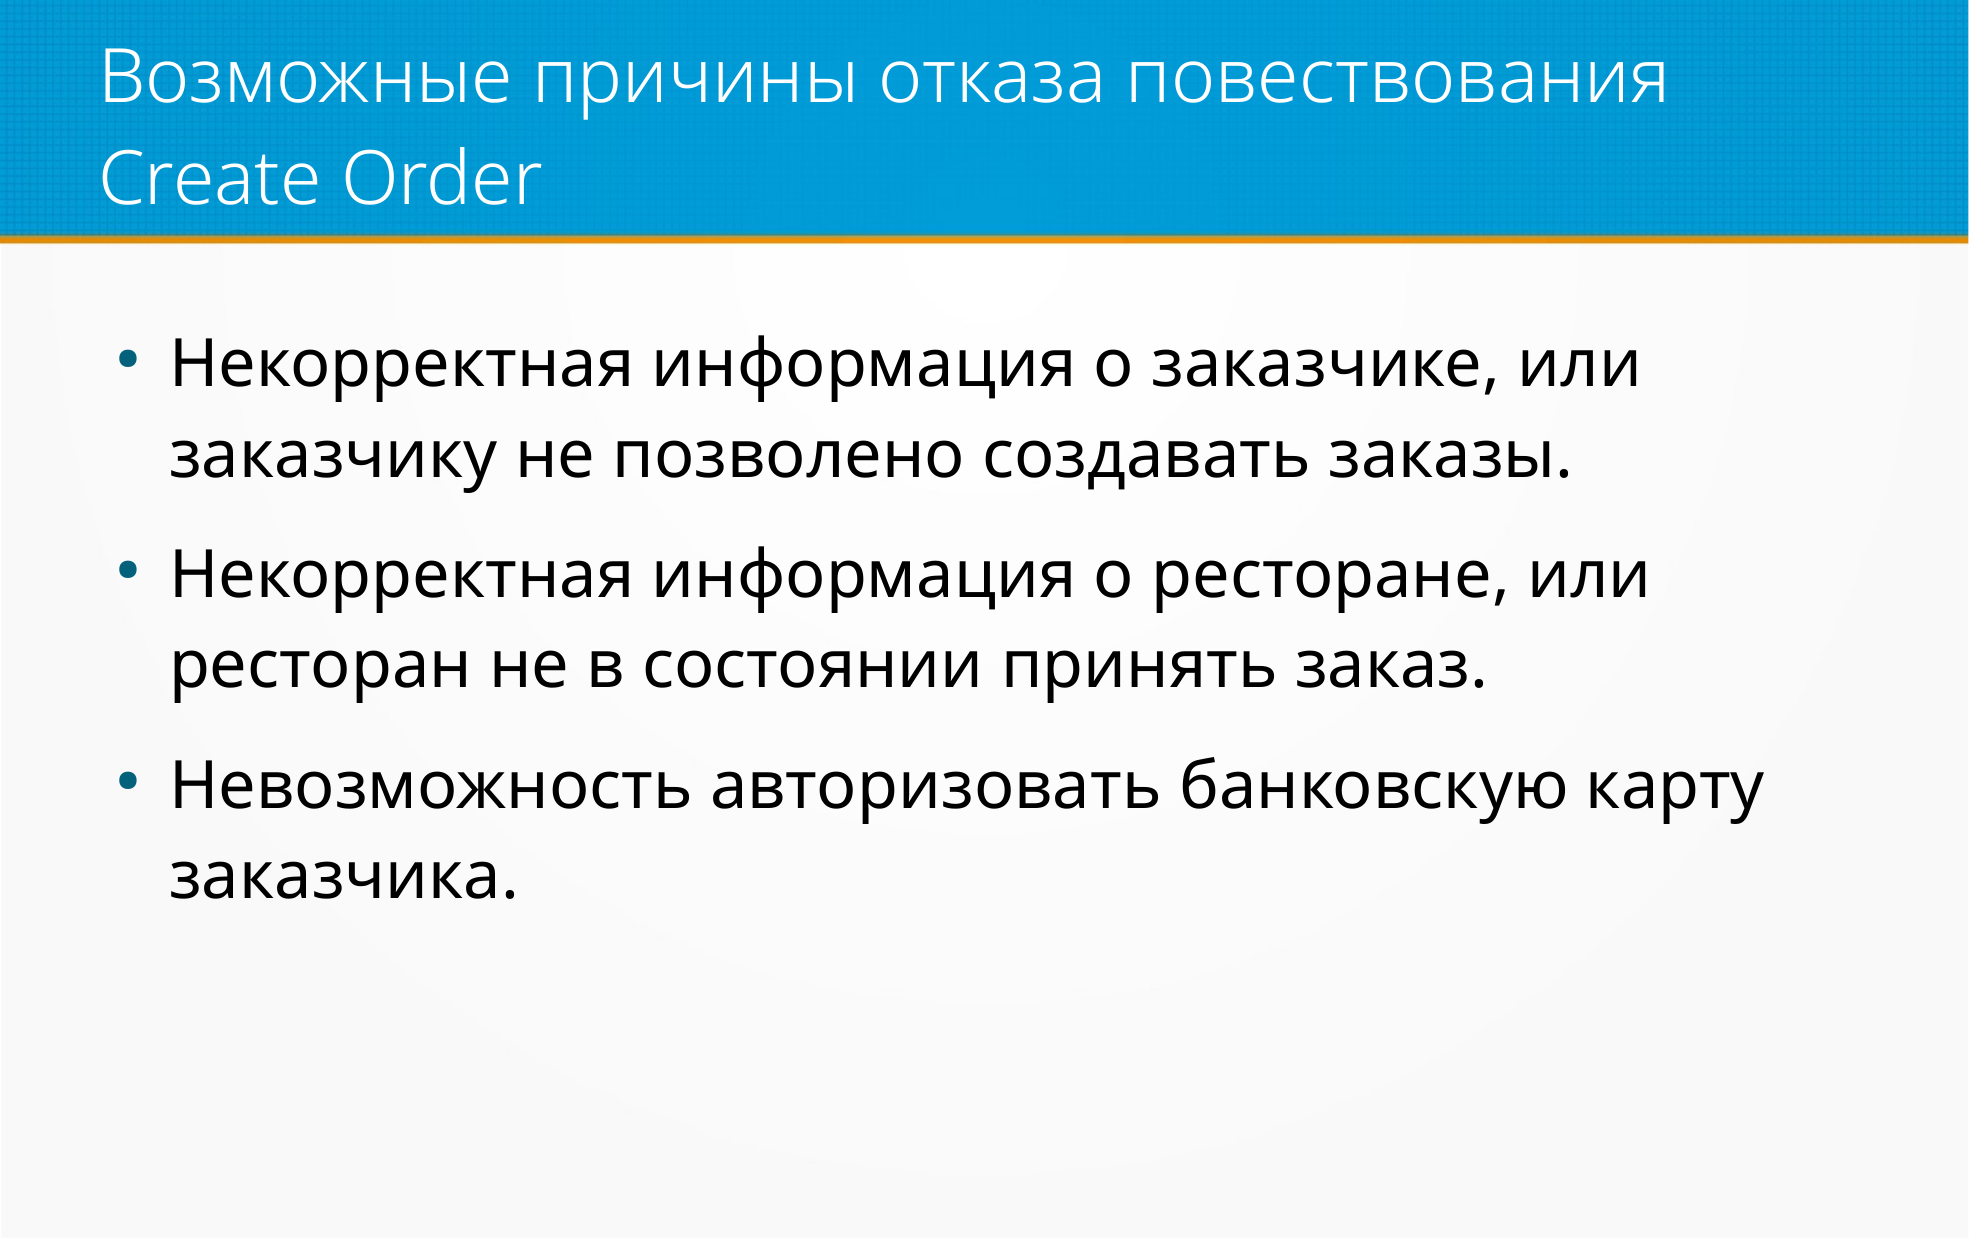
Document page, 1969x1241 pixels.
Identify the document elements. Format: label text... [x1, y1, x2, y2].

picture [0, 233, 1969, 1241]
title Возможные причины отказа повествования Create Order [98, 19, 1870, 227]
list Некорректная информация о заказчике, или заказчику не позволено создавать заказы. Некорректная информация о ресторане, или ресторан не в состоянии принять заказ. Невозможность авторизовать банковскую карту заказчика. [98, 315, 1861, 1081]
